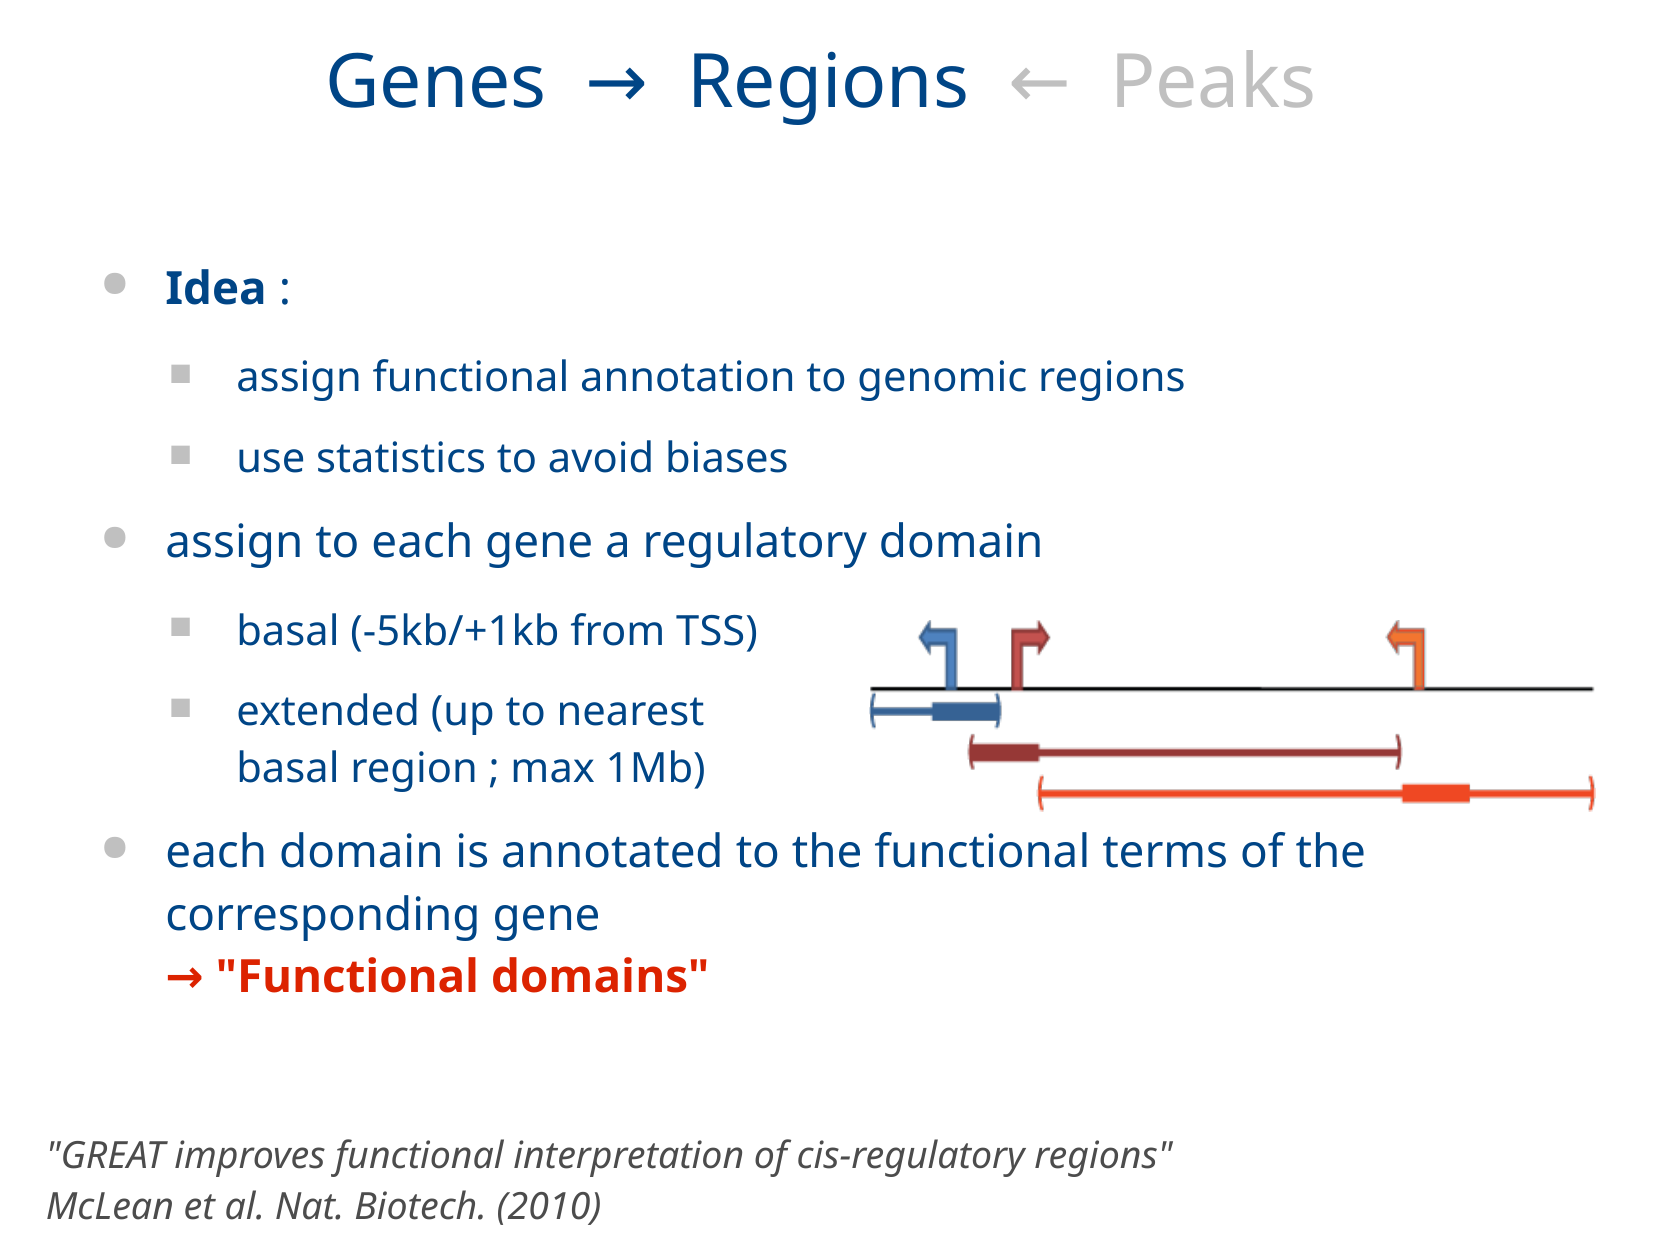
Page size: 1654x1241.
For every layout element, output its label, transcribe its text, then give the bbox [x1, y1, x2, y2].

title Genes → Regions ← Peaks [76, 2, 1565, 154]
text_box "GREAT improves functional interpretation of cis-regulatory regions" McLean et al. Nat. Biotech. (2010) [31, 1120, 1190, 1239]
list Idea : assign functional annotation to genomic regions use statistics to avoid biases assign to each gene a regulatory domain basal (-5kb/+1kb from TSS) extended (up to nearest basal region ; max 1Mb) each domain is annotated to the functional terms of the corresponding gene → "Functional domains" [82, 255, 1382, 1074]
picture [869, 620, 1596, 813]
